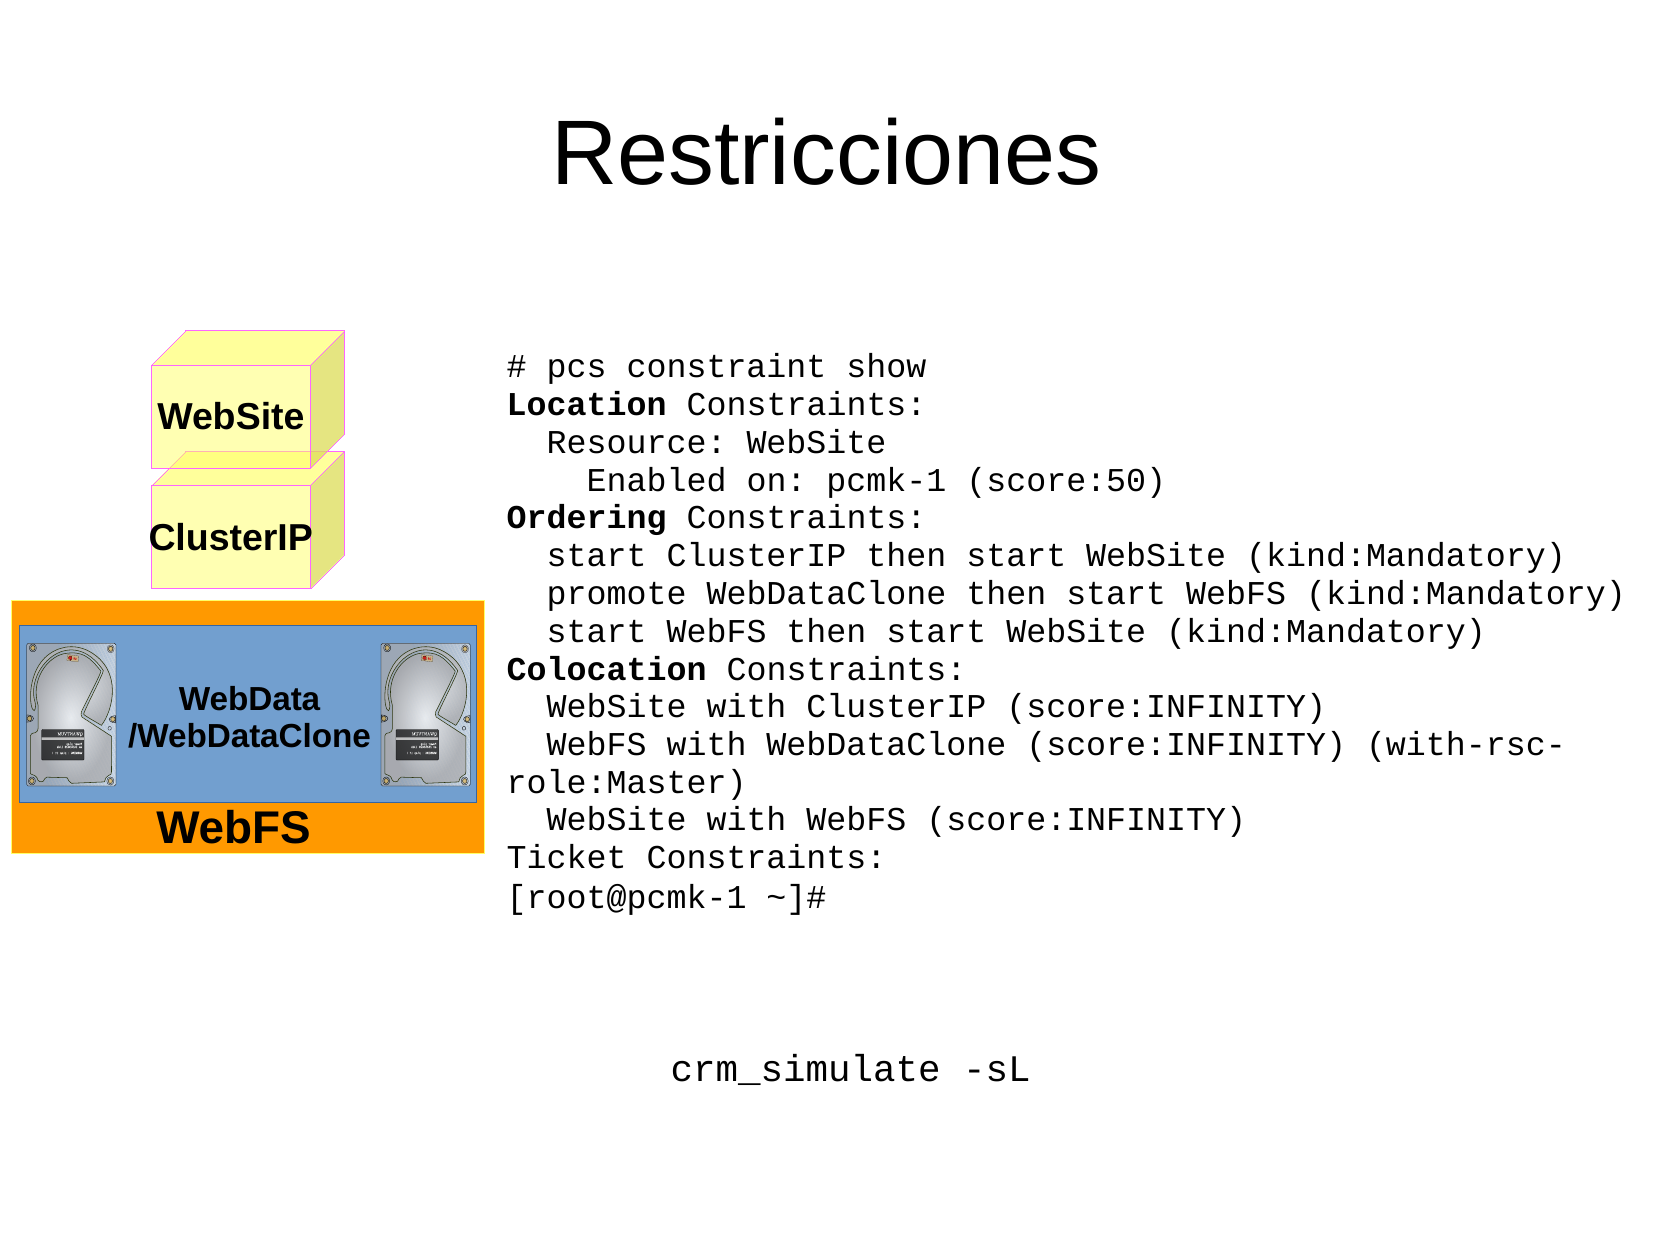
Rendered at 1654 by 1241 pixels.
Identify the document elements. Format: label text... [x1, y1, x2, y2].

picture [380, 643, 471, 787]
text_box WebData /WebDataClone [113, 673, 387, 763]
text_box ClusterIP [151, 486, 310, 589]
text_box [11, 600, 485, 854]
text_box WebFS [141, 794, 373, 861]
title Restricciones [82, 49, 1571, 257]
text_box WebSite [151, 366, 310, 469]
text_box crm_simulate -sL [655, 1043, 1052, 1101]
text_box # pcs constraint show Location Constraints: Resource: WebSite Enabled on: pcmk-1 (score:50) Ordering Constraints: start ClusterIP then start WebSite (kind:Mandatory) promote WebDataClone then start WebFS (kind:Mandatory) start WebFS then start WebSite (kind:Mandatory) Colocation Constraints: WebSite with ClusterIP (score:INFINITY) WebFS with WebDataClone (score:INFINITY) (with-rsc-role:Master) WebSite with WebFS (score:INFINITY) Ticket Constraints: [root@pcmk-1 ~]# [491, 342, 1654, 939]
picture [26, 643, 117, 787]
